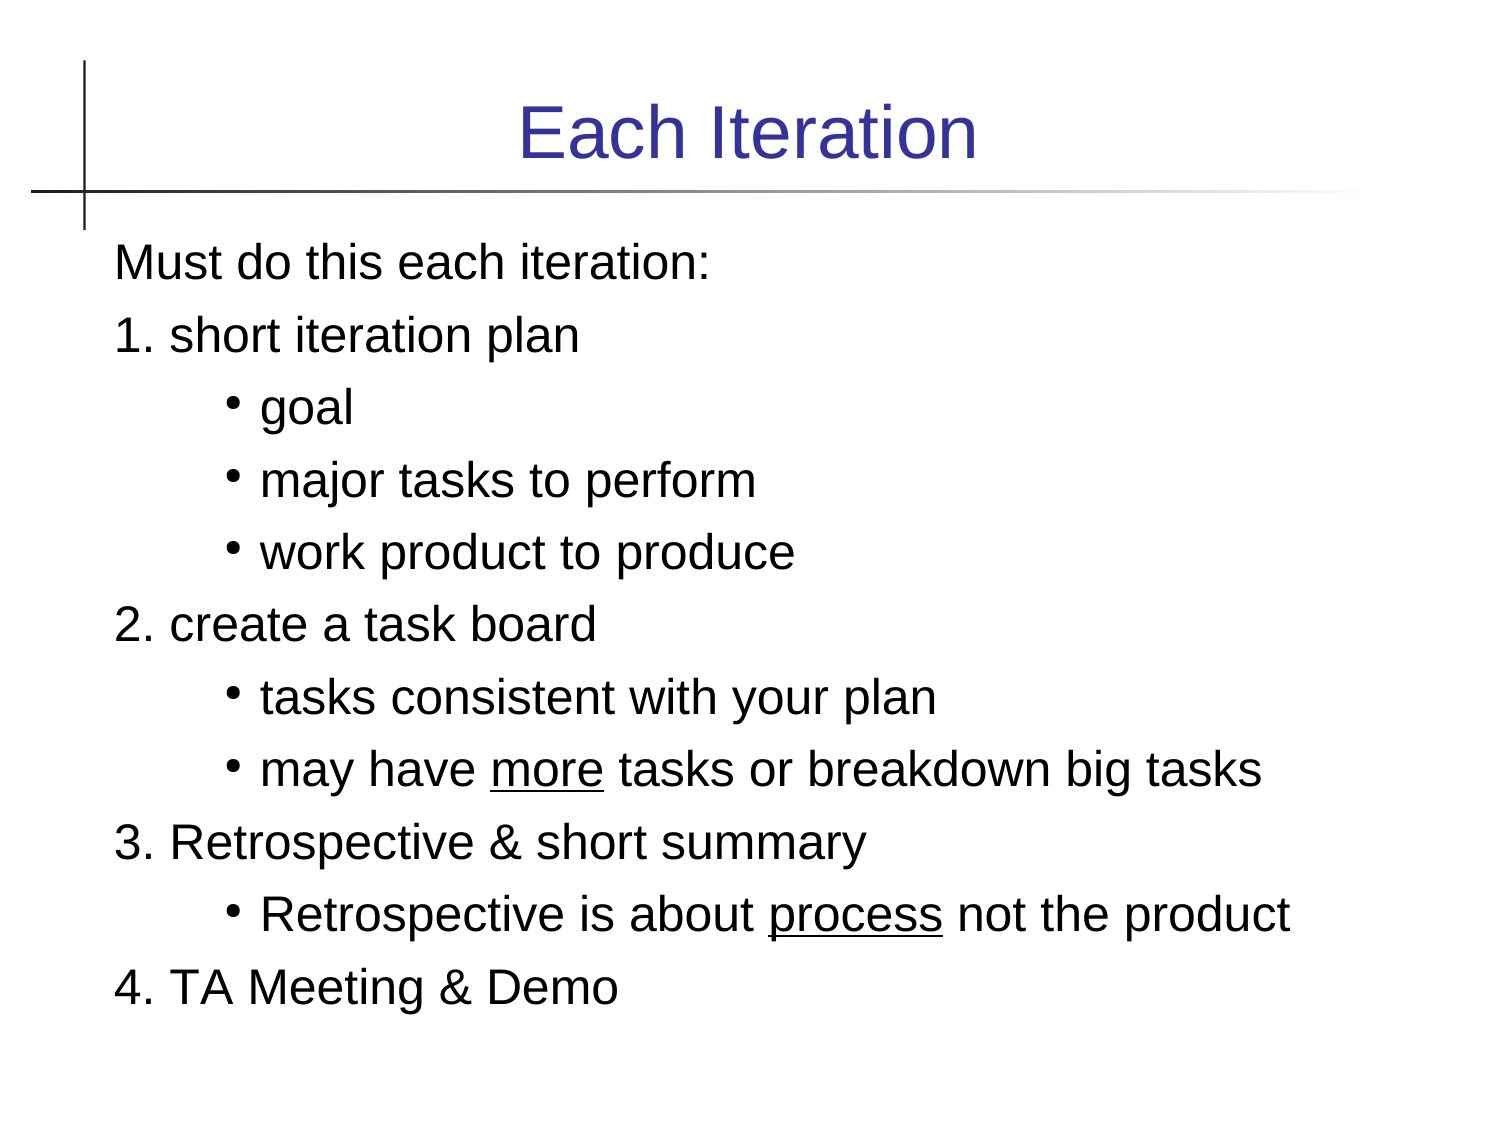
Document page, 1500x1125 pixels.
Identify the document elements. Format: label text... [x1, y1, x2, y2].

title Each Iteration [100, 42, 1397, 182]
list Must do this each iteration: 1. short iteration plan goal major tasks to perform work product to produce 2. create a task board tasks consistent with your plan may have more tasks or breakdown big tasks 3. Retrospective & short summary Retrospective is about process not the product 4. TA Meeting & Demo [99, 221, 1396, 1072]
